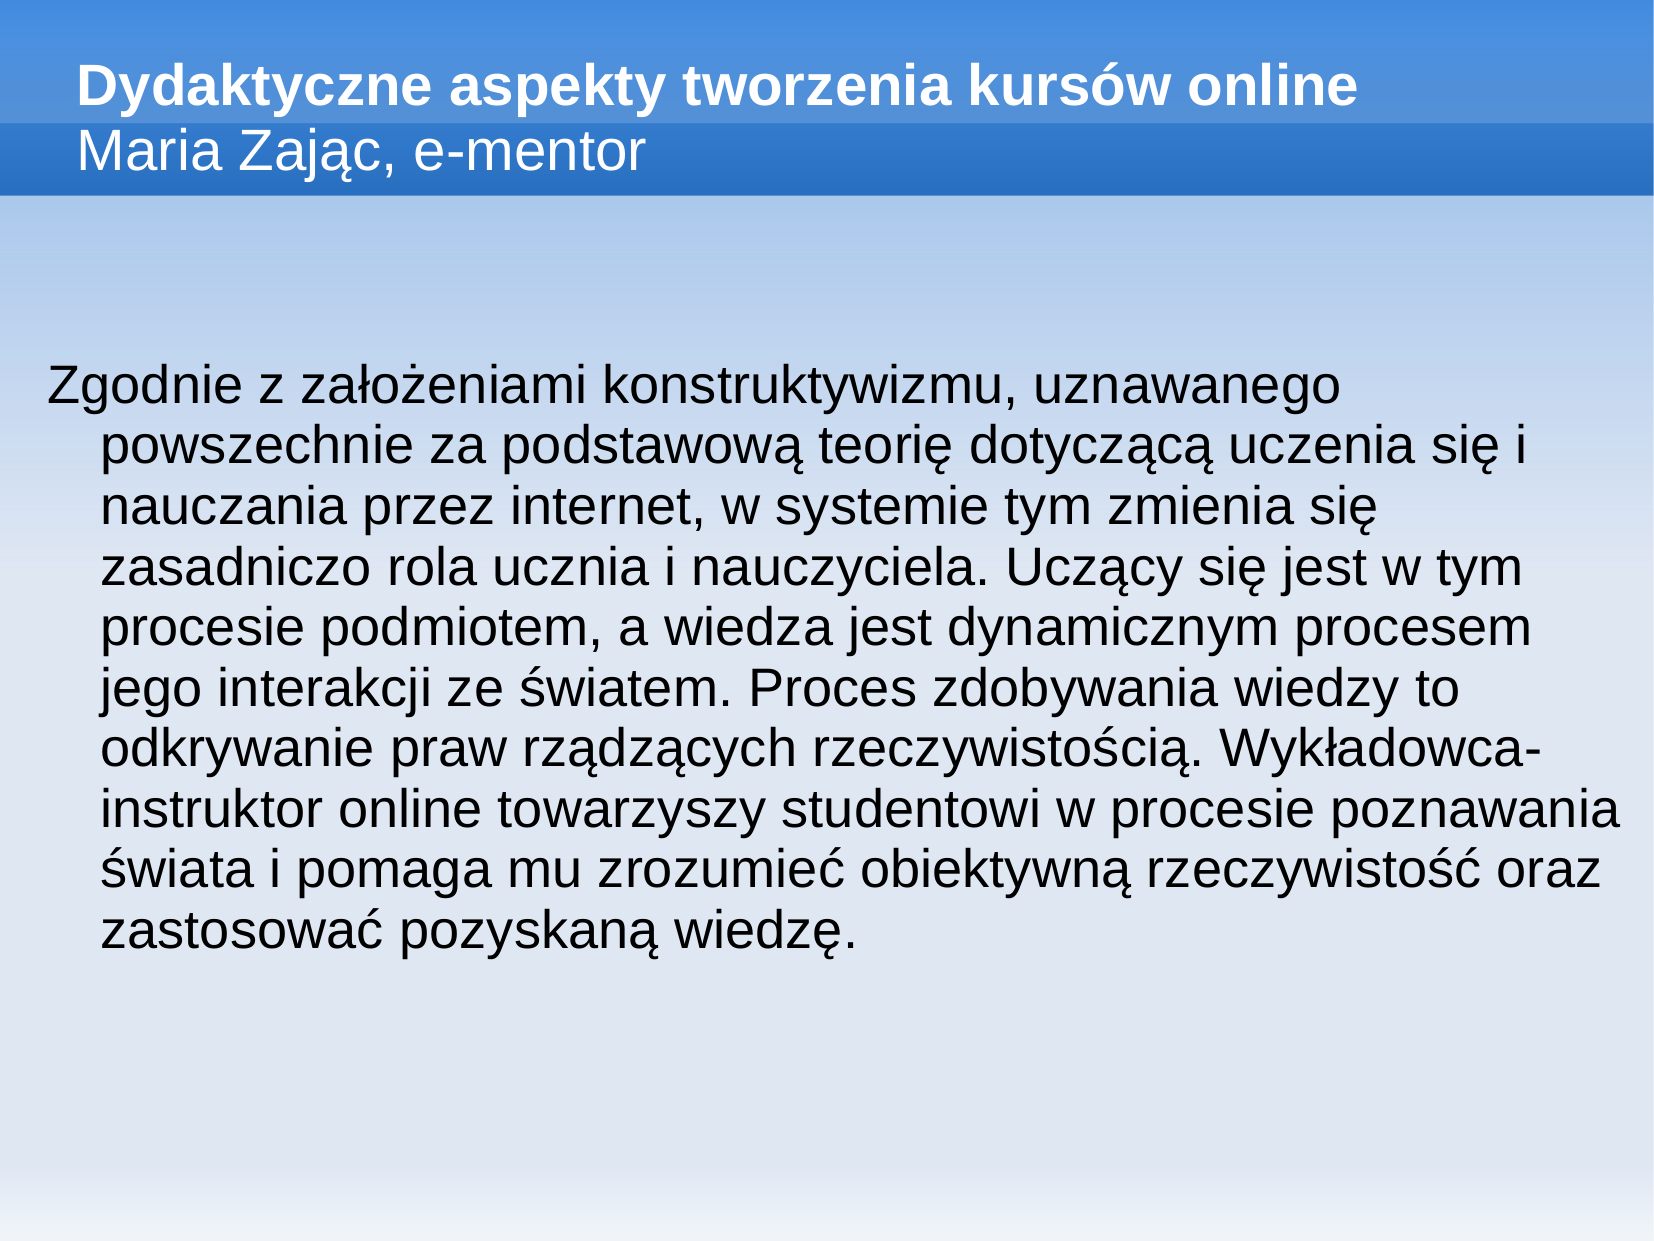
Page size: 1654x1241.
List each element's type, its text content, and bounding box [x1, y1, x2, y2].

picture [0, 0, 1654, 1241]
title Dydaktyczne aspekty tworzenia kursów online Maria Zając, e-mentor [76, 0, 1565, 237]
list Zgodnie z założeniami konstruktywizmu, uznawanego powszechnie za podstawową teorię dotyczącą uczenia się i nauczania przez internet, w systemie tym zmienia się zasadniczo rola ucznia i nauczyciela. Uczący się jest w tym procesie podmiotem, a wiedza jest dynamicznym procesem jego interakcji ze światem. Proces zdobywania wiedzy to odkrywanie praw rządzących rzeczywistością. Wykładowca-instruktor online towarzyszy studentowi w procesie poznawania świata i pomaga mu zrozumieć obiektywną rzeczywistość oraz zastosować pozyskaną wiedzę. [29, 354, 1625, 1109]
